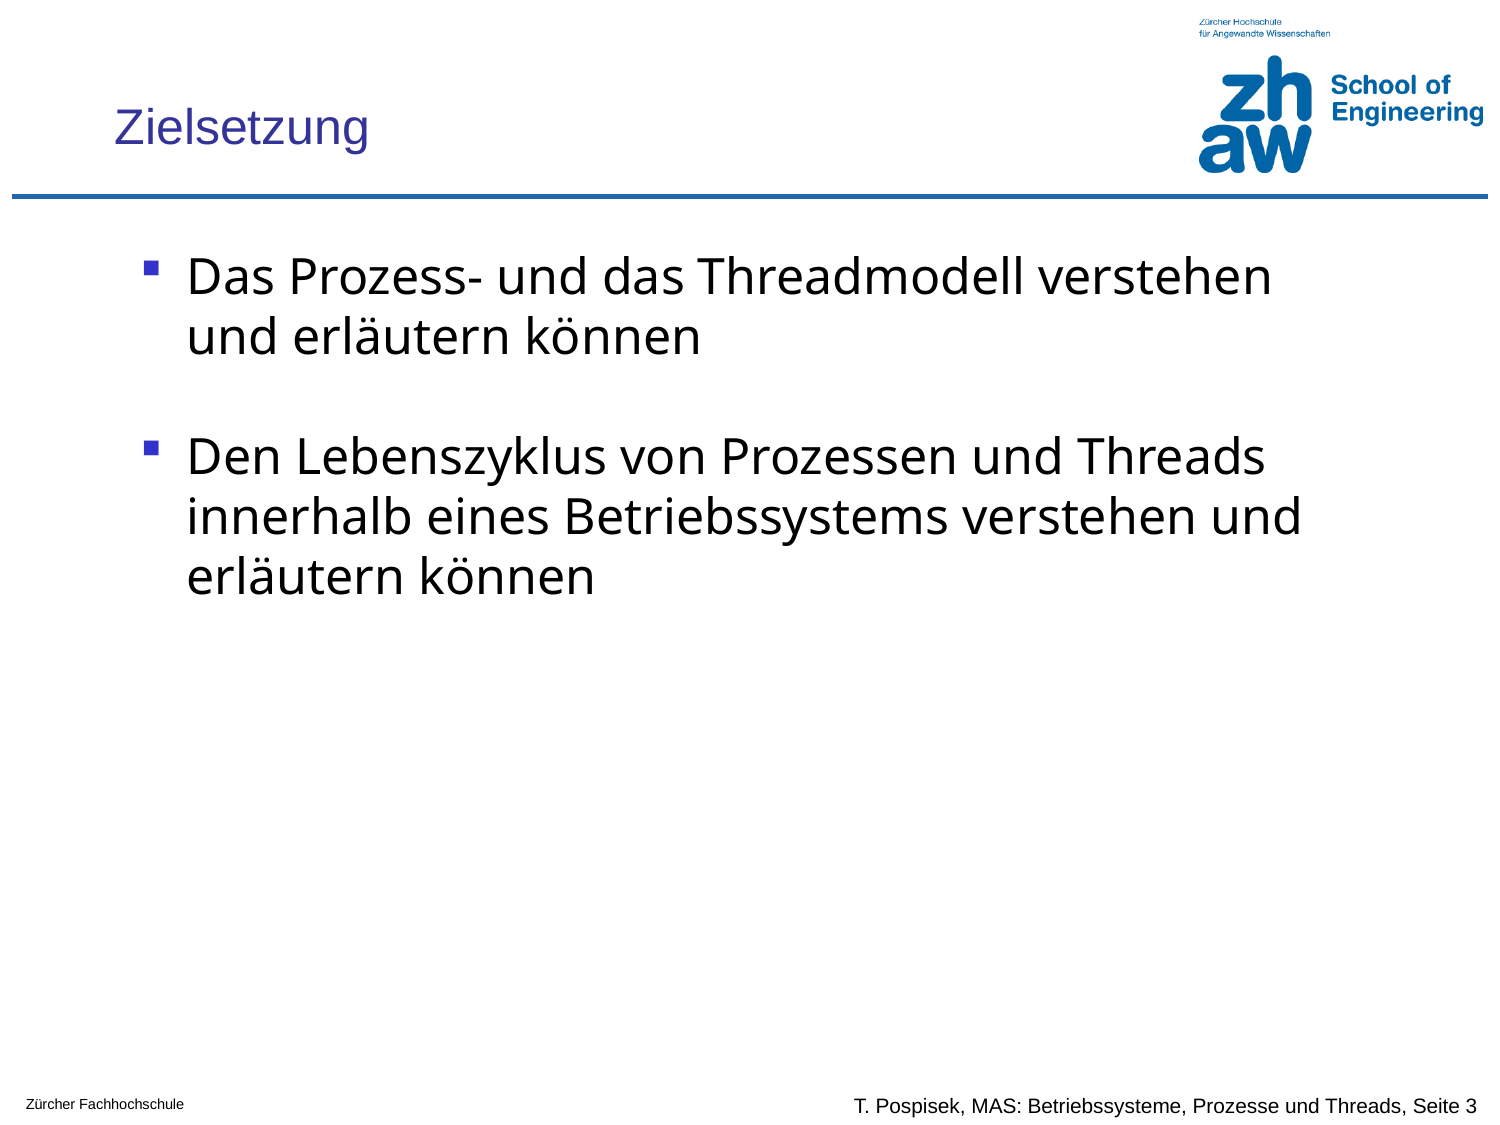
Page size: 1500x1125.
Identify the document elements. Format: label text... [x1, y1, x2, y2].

picture [1199, 19, 1483, 173]
text_box Das Prozess- und das Threadmodell verstehen und erläutern können Den Lebenszyklus von Prozessen und Threads innerhalb eines Betriebssystems verstehen und erläutern können [124, 237, 1338, 675]
title Zielsetzung [99, 50, 1379, 163]
